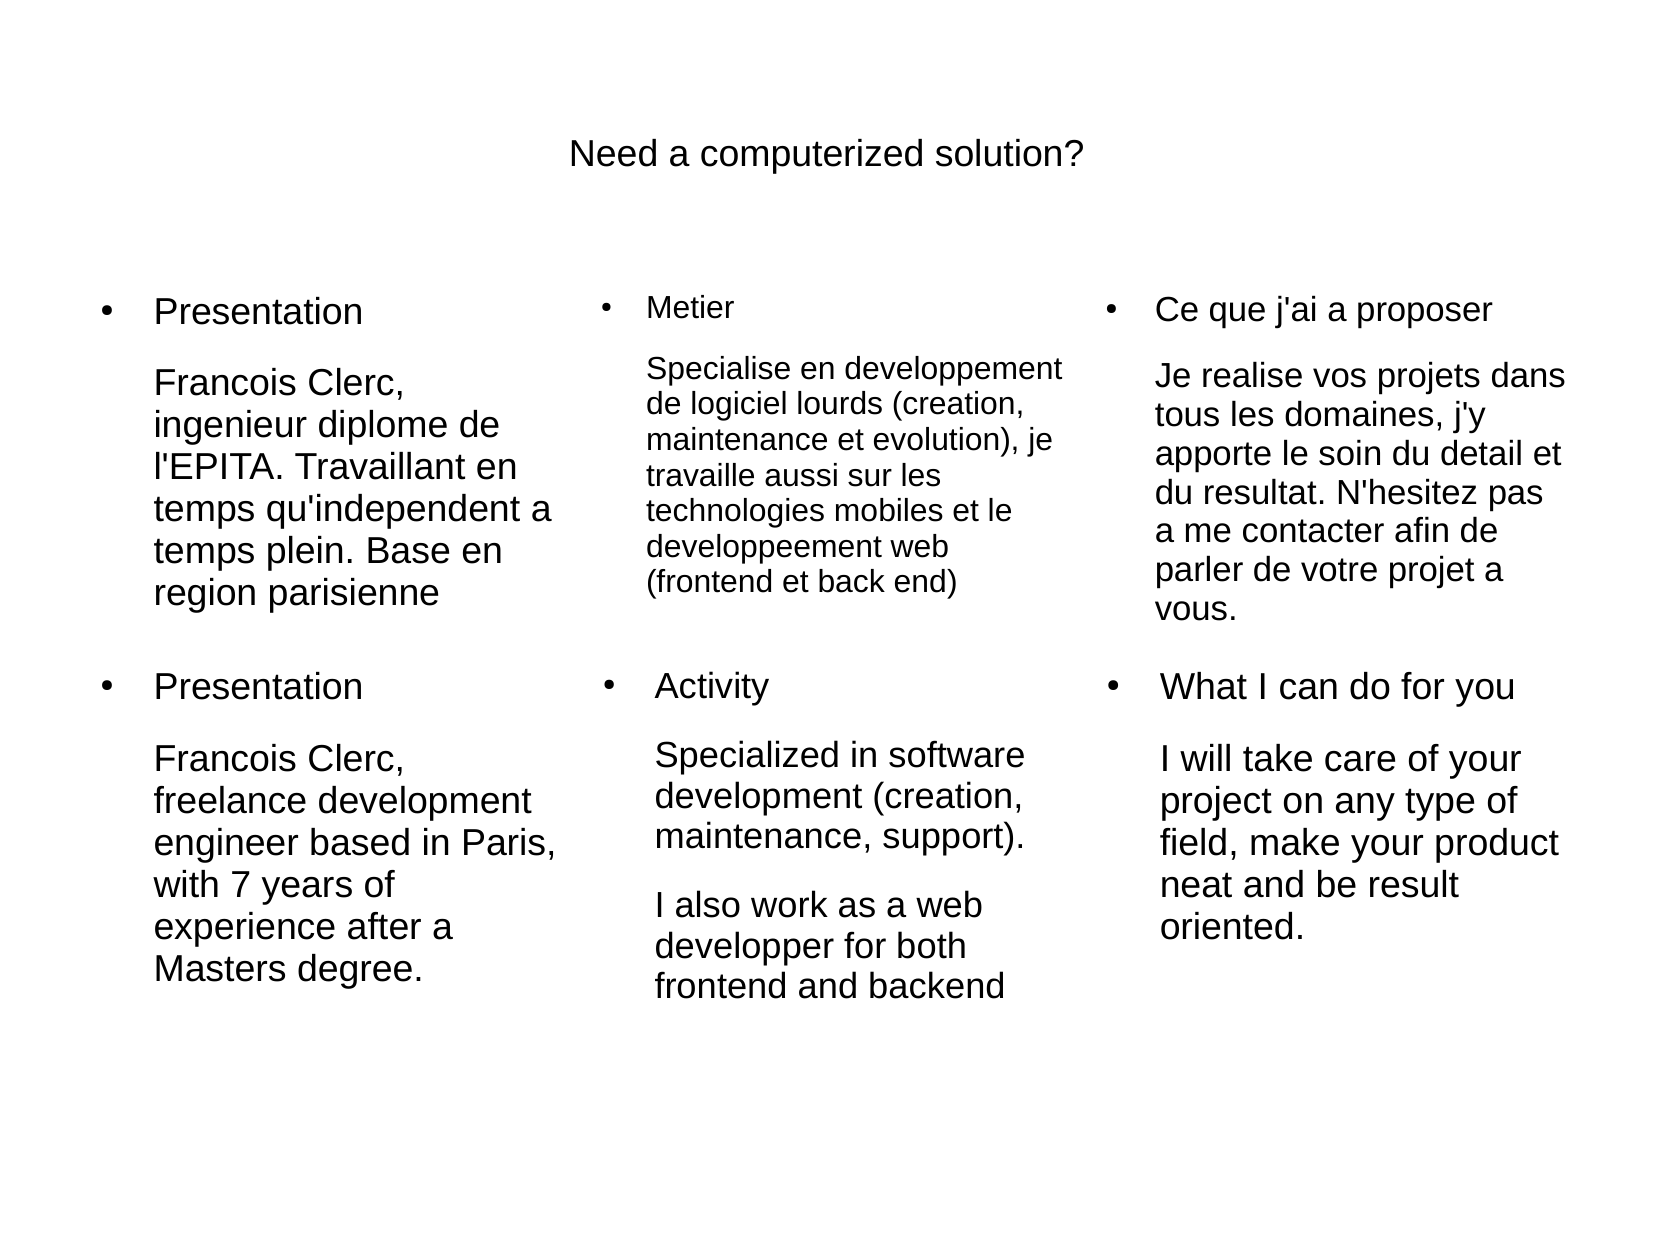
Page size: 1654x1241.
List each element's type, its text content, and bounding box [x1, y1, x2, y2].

list Activity Specialized in software development (creation, maintenance, support). I also work as a web developper for both frontend and backend [585, 665, 1065, 1009]
list Metier Specialise en developpement de logiciel lourds (creation, maintenance et evolution), je travaille aussi sur les technologies mobiles et le developpeement web (frontend et back end) [585, 290, 1065, 634]
list Presentation Francois Clerc, freelance development engineer based in Paris, with 7 years of experience after a Masters degree. [82, 665, 562, 1009]
list Presentation Francois Clerc, ingenieur diplome de l'EPITA. Travaillant en temps qu'independent a temps plein. Base en region parisienne [82, 290, 562, 634]
title Need a computerized solution? [82, 49, 1571, 257]
list Ce que j'ai a proposer Je realise vos projets dans tous les domaines, j'y apporte le soin du detail et du resultat. N'hesitez pas a me contacter afin de parler de votre projet a vous. [1088, 290, 1569, 634]
list What I can do for you I will take care of your project on any type of field, make your product neat and be result oriented. [1088, 665, 1569, 1009]
